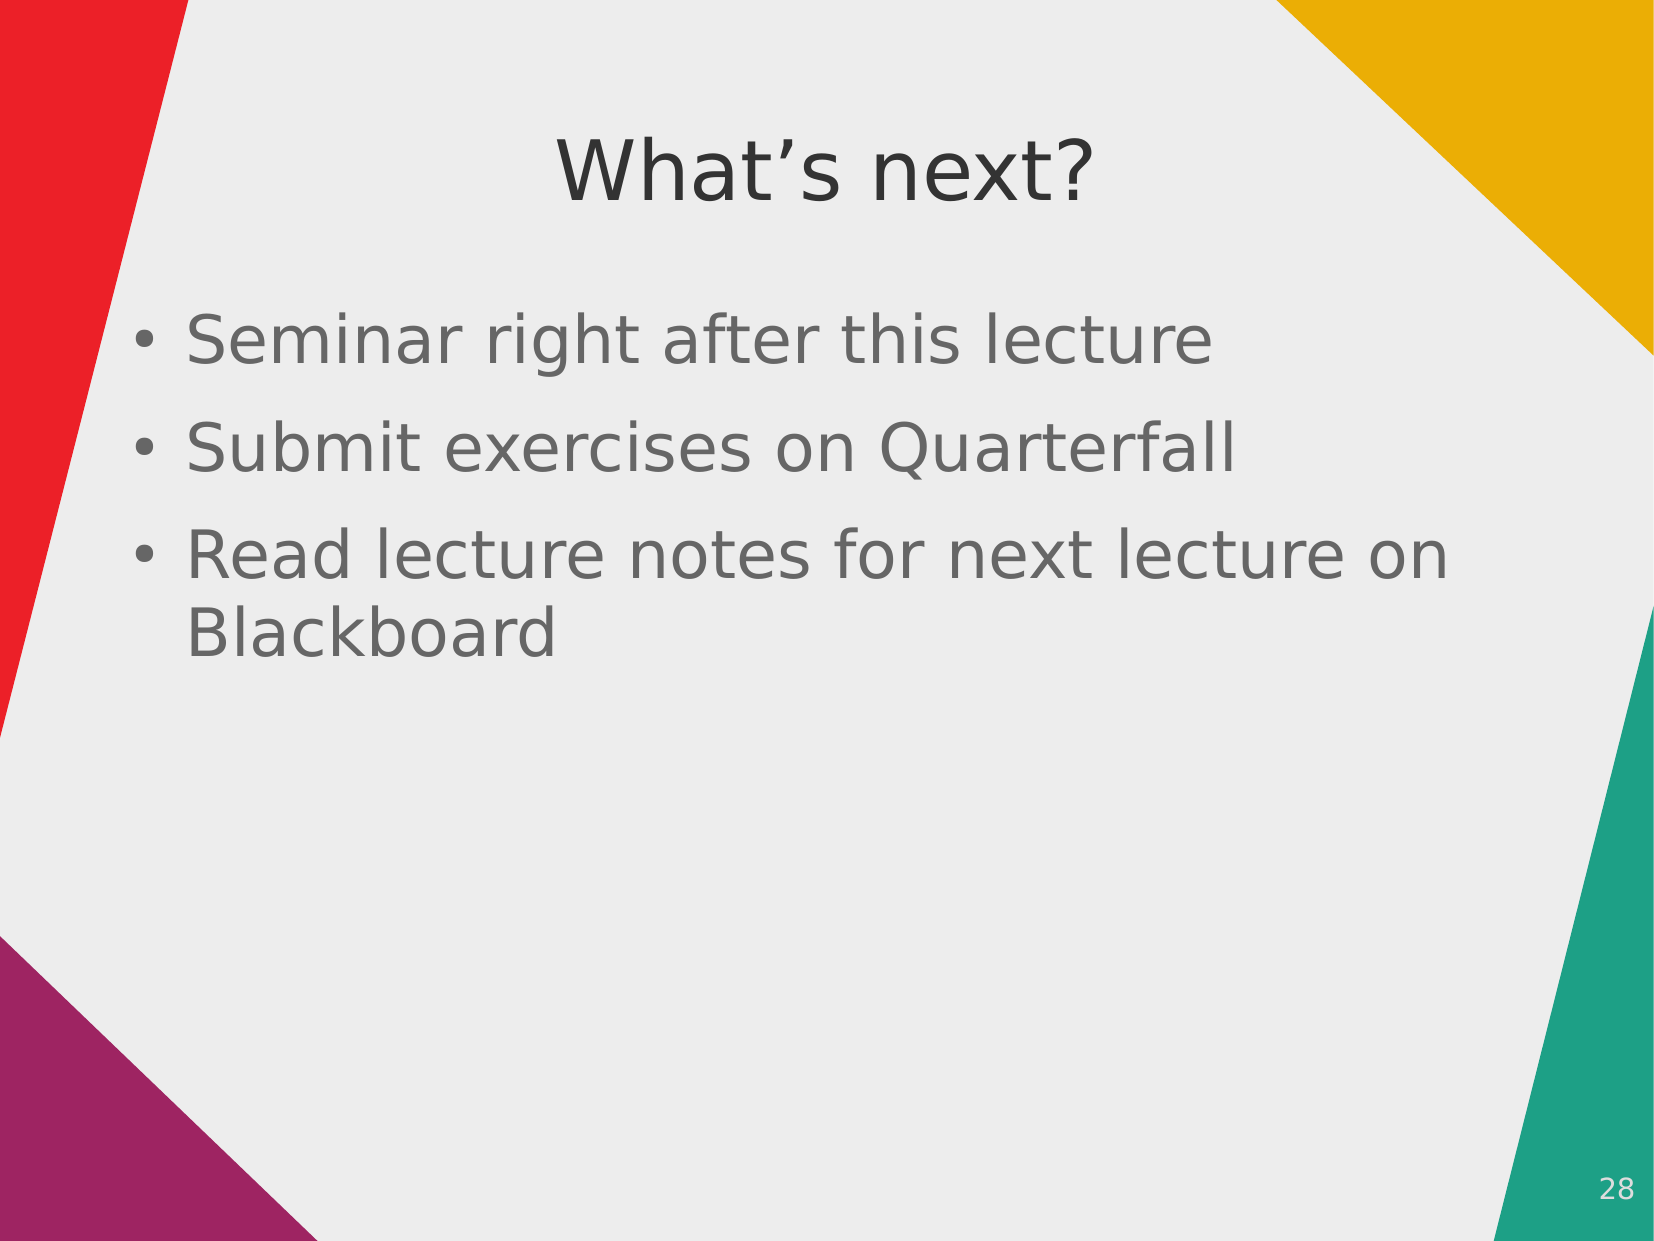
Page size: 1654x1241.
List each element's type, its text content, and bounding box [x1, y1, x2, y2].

title What’s next? [114, 73, 1539, 271]
list Seminar right after this lecture Submit exercises on Quarterfall Read lecture notes for next lecture on Blackboard [114, 302, 1539, 1033]
